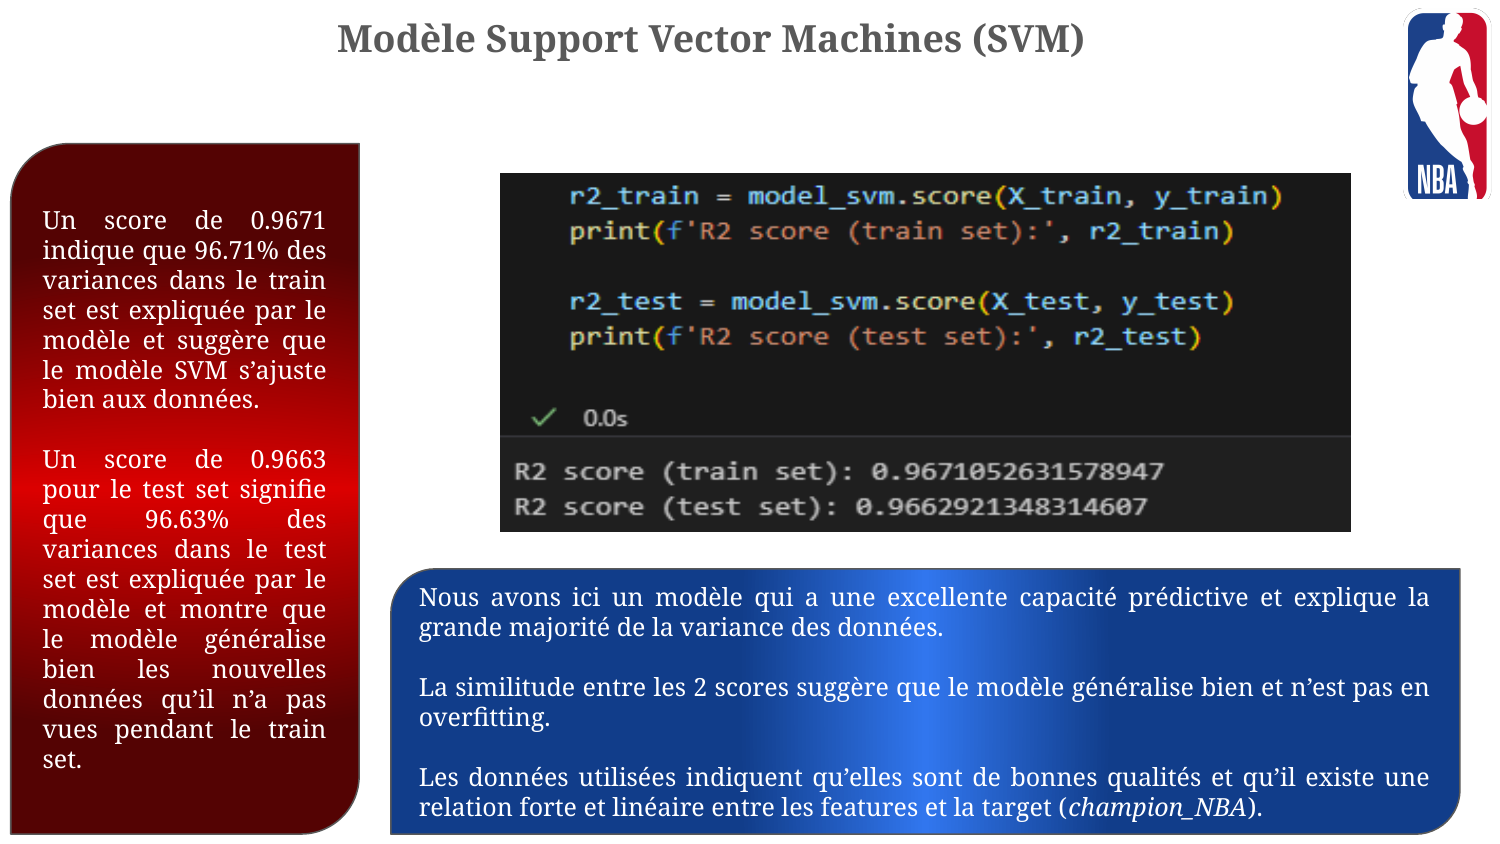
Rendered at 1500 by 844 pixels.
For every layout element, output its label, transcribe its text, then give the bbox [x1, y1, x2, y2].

text_box Un score de 0.9671 indique que 96.71% des variances dans le train set est expliquée par le modèle et suggère que le modèle SVM s’ajuste bien aux données. Un score de 0.9663 pour le test set signifie que 96.63% des variances dans le test set est expliquée par le modèle et montre que le modèle généralise bien les nouvelles données qu’il n’a pas vues pendant le train set. [10, 143, 360, 835]
text_box Nous avons ici un modèle qui a une excellente capacité prédictive et explique la grande majorité de la variance des données. La similitude entre les 2 scores suggère que le modèle généralise bien et n’est pas en overfitting. Les données utilisées indiquent qu’elles sont de bonnes qualités et qu’il existe une relation forte et linéaire entre les features et la target (champion_NBA). [390, 568, 1460, 835]
picture [500, 173, 1351, 532]
text_box Modèle Support Vector Machines (SVM) [322, 0, 1144, 76]
picture [1403, 0, 1492, 199]
